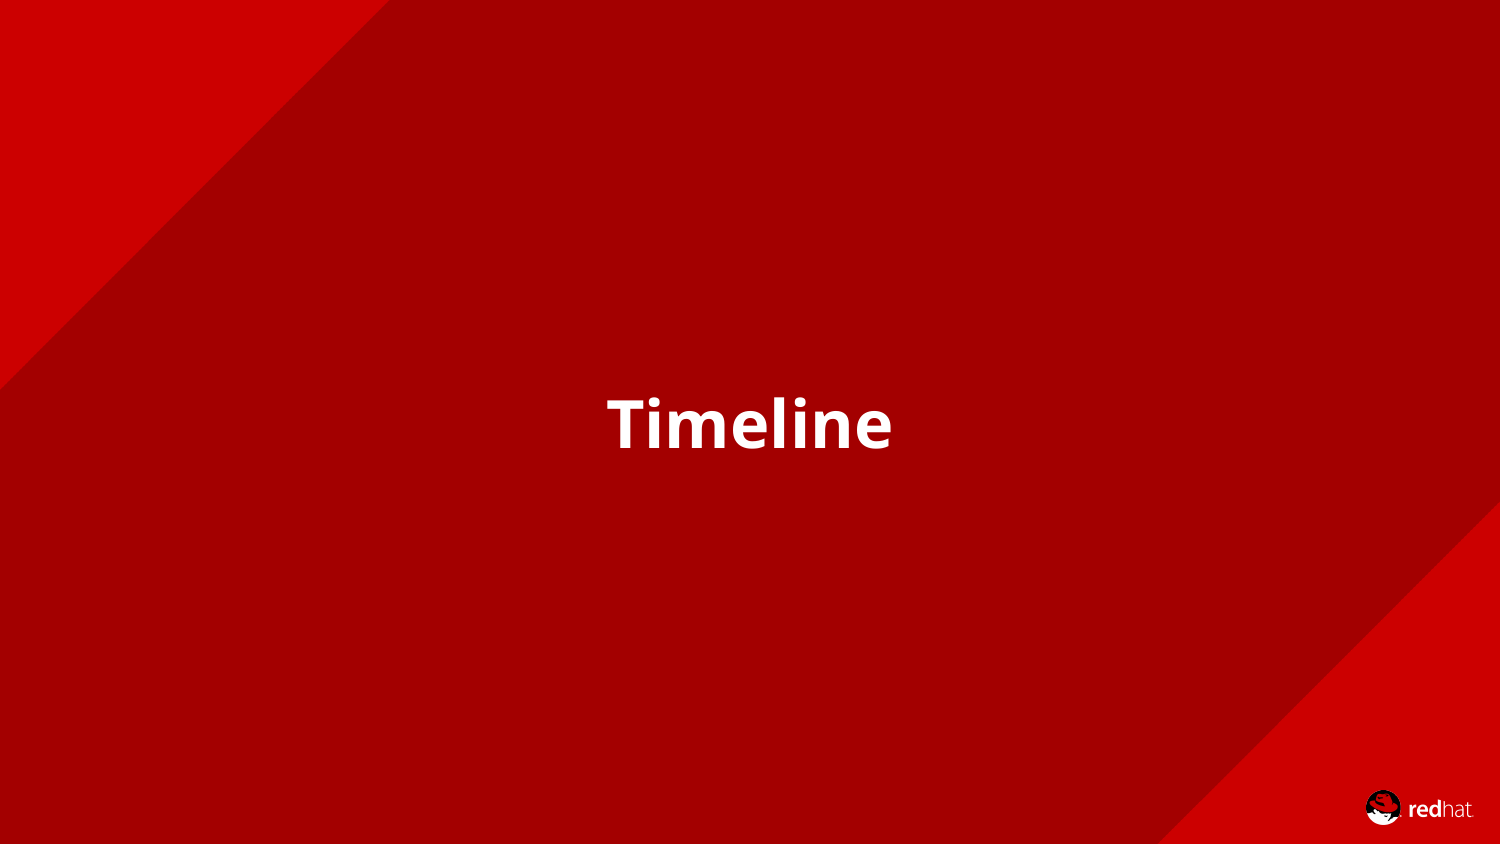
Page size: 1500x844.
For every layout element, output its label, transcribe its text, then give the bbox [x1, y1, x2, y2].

picture [0, 0, 1500, 844]
text_box Timeline [135, 272, 1365, 572]
